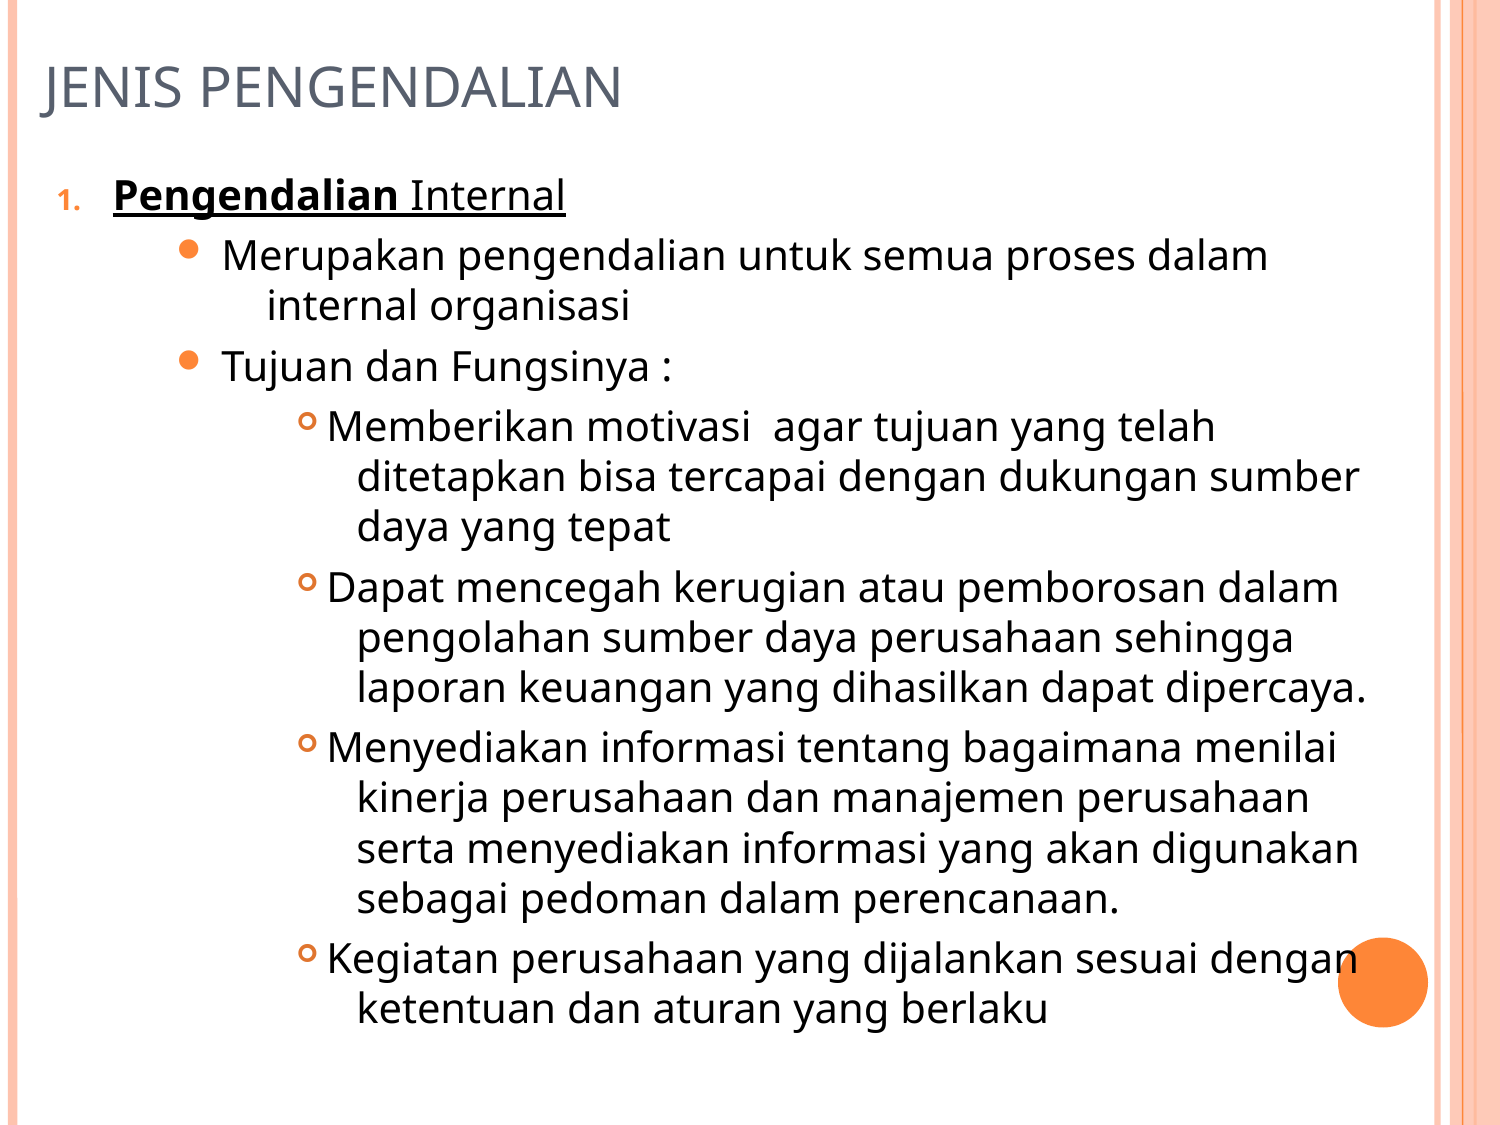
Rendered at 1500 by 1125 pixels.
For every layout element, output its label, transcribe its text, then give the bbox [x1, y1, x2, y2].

title Jenis Pengendalian [29, 42, 646, 127]
list Pengendalian Internal Merupakan pengendalian untuk semua proses dalam internal organisasi Tujuan dan Fungsinya : Memberikan motivasi agar tujuan yang telah ditetapkan bisa tercapai dengan dukungan sumber daya yang tepat Dapat mencegah kerugian atau pemborosan dalam pengolahan sumber daya perusahaan sehingga laporan keuangan yang dihasilkan dapat dipercaya. Menyediakan informasi tentang bagaimana menilai kinerja perusahaan dan manajemen perusahaan serta menyediakan informasi yang akan digunakan sebagai pedoman dalam perencanaan. Kegiatan perusahaan yang dijalankan sesuai dengan ketentuan dan aturan yang berlaku [41, 160, 1412, 1062]
